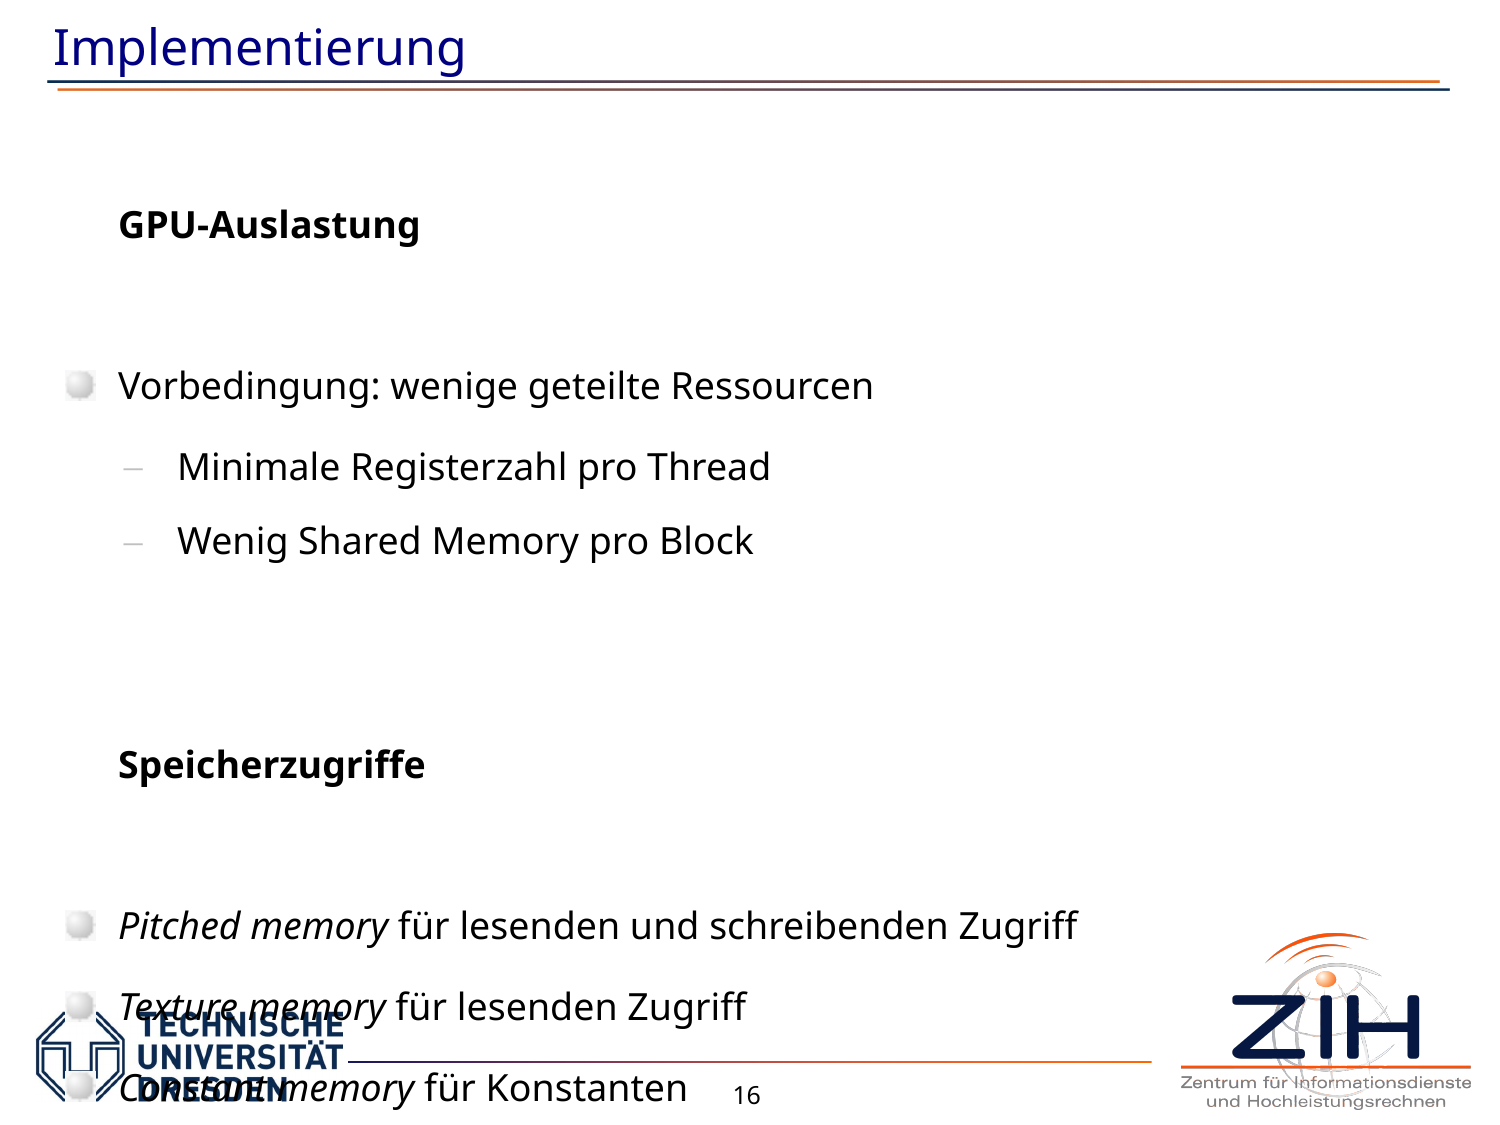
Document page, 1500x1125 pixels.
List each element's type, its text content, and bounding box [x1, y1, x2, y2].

picture [1181, 933, 1471, 1110]
title Implementierung [53, 12, 1453, 81]
list GPU-Auslastung Vorbedingung: wenige geteilte Ressourcen Minimale Registerzahl pro Thread Wenig Shared Memory pro Block Speicherzugriffe Pitched memory für lesenden und schreibenden Zugriff Texture memory für lesenden Zugriff Constant memory für Konstanten [29, 118, 1418, 942]
picture [35, 991, 343, 1102]
picture [188, 1011, 198, 1018]
picture [337, 1011, 343, 1018]
picture [47, 80, 1450, 91]
